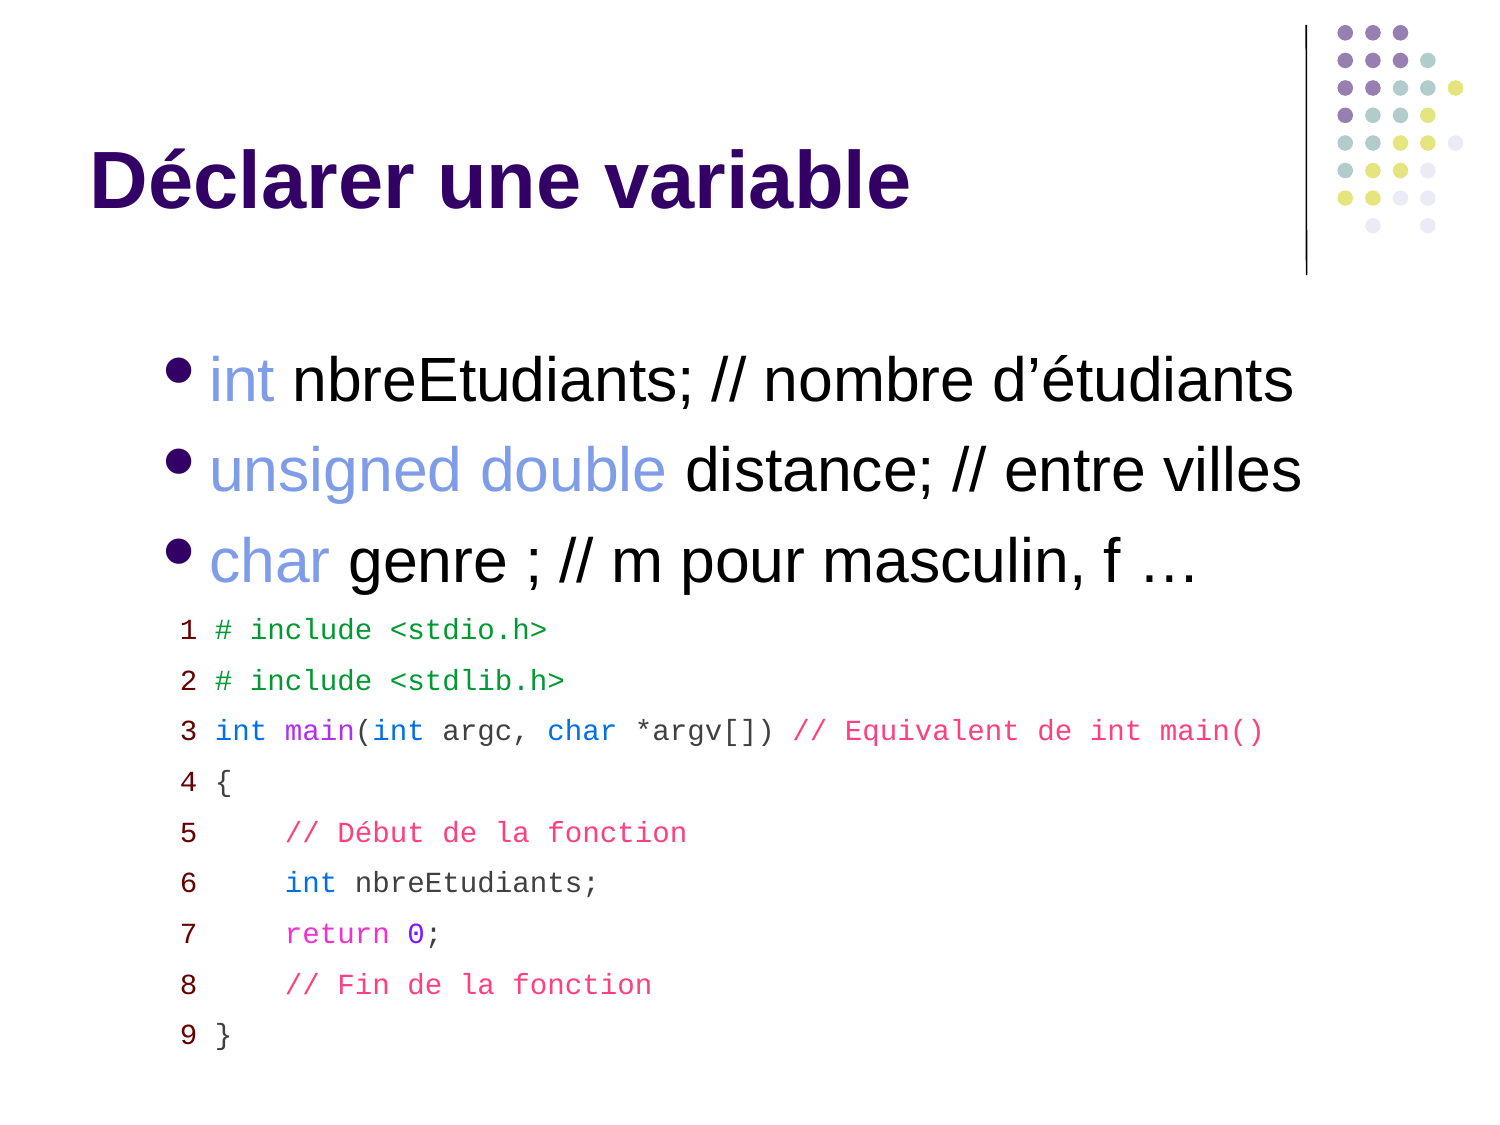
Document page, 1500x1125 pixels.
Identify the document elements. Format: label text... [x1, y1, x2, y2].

list int nbreEtudiants; // nombre d’étudiants unsigned double distance; // entre villes char genre ; // m pour masculin, f … 1 # include <stdio.h> 2 # include <stdlib.h> 3 int main(int argc, char *argv[]) // Equivalent de int main() 4 { 5 // Début de la fonction 6 int nbreEtudiants; 7 return 0; 8 // Fin de la fonction 9 } [147, 331, 1469, 1125]
title Déclarer une variable [74, 20, 1313, 233]
